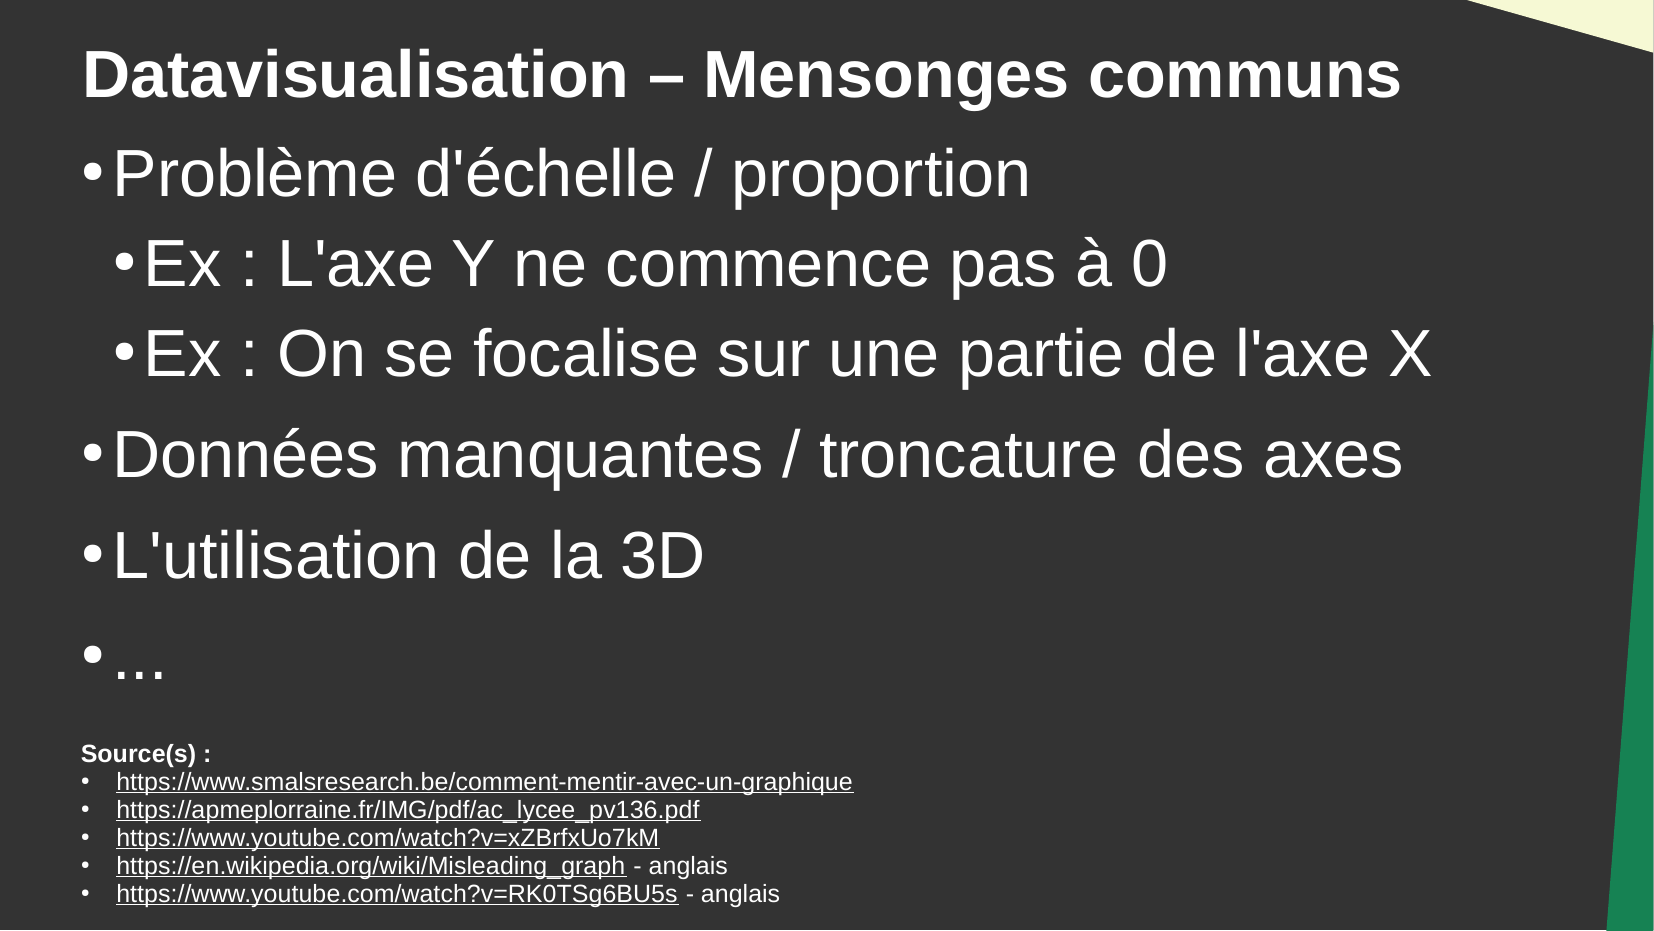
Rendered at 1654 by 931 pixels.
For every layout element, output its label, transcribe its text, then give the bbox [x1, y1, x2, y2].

text_box [1466, 0, 1654, 53]
text_box Source(s) : https://www.smalsresearch.be/comment-mentir-avec-un-graphique https://apmeplorraine.fr/IMG/pdf/ac_lycee_pv136.pdf https://www.youtube.com/watch?v=xZBrfxUo7kM https://en.wikipedia.org/wiki/Misleading_graph - anglais https://www.youtube.com/watch?v=RK0TSg6BU5s - anglais [66, 732, 1483, 916]
title Datavisualisation – Mensonges communs [82, 37, 1571, 122]
text_box [1606, 315, 1654, 931]
list Problème d'échelle / proportion Ex : L'axe Y ne commence pas à 0 Ex : On se focalise sur une partie de l'axe X Données manquantes / troncature des axes L'utilisation de la 3D ... [80, 135, 1619, 697]
